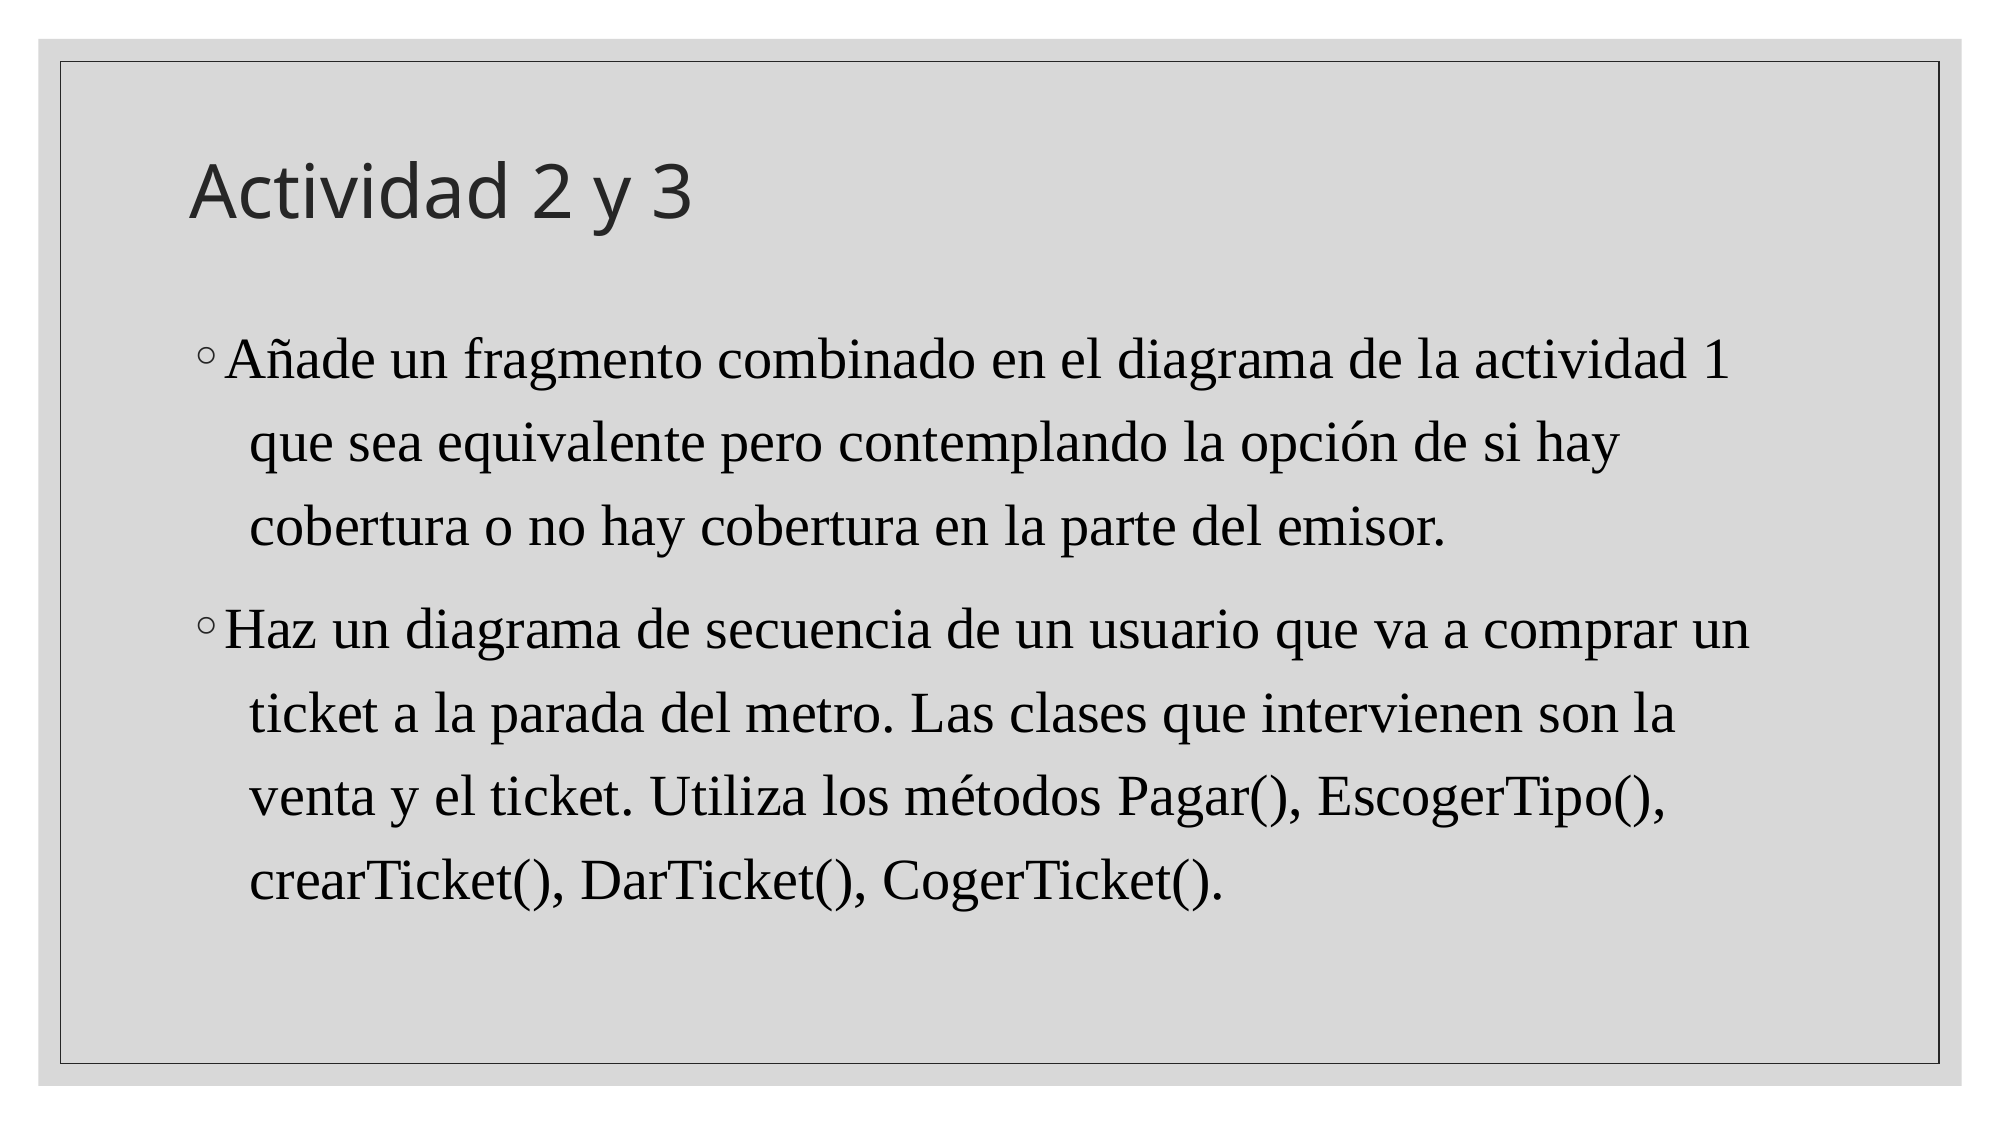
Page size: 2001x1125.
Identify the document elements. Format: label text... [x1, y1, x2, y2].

title Actividad 2 y 3 [174, 105, 1825, 283]
list Añade un fragmento combinado en el diagrama de la actividad 1 que sea equivalente pero contemplando la opción de si hay cobertura o no hay cobertura en la parte del emisor. Haz un diagrama de secuencia de un usuario que va a comprar un ticket a la parada del metro. Las clases que intervienen son la venta y el ticket. Utiliza los métodos Pagar(), EscogerTipo(), crearTicket(), DarTicket(), CogerTicket(). [174, 298, 1825, 977]
